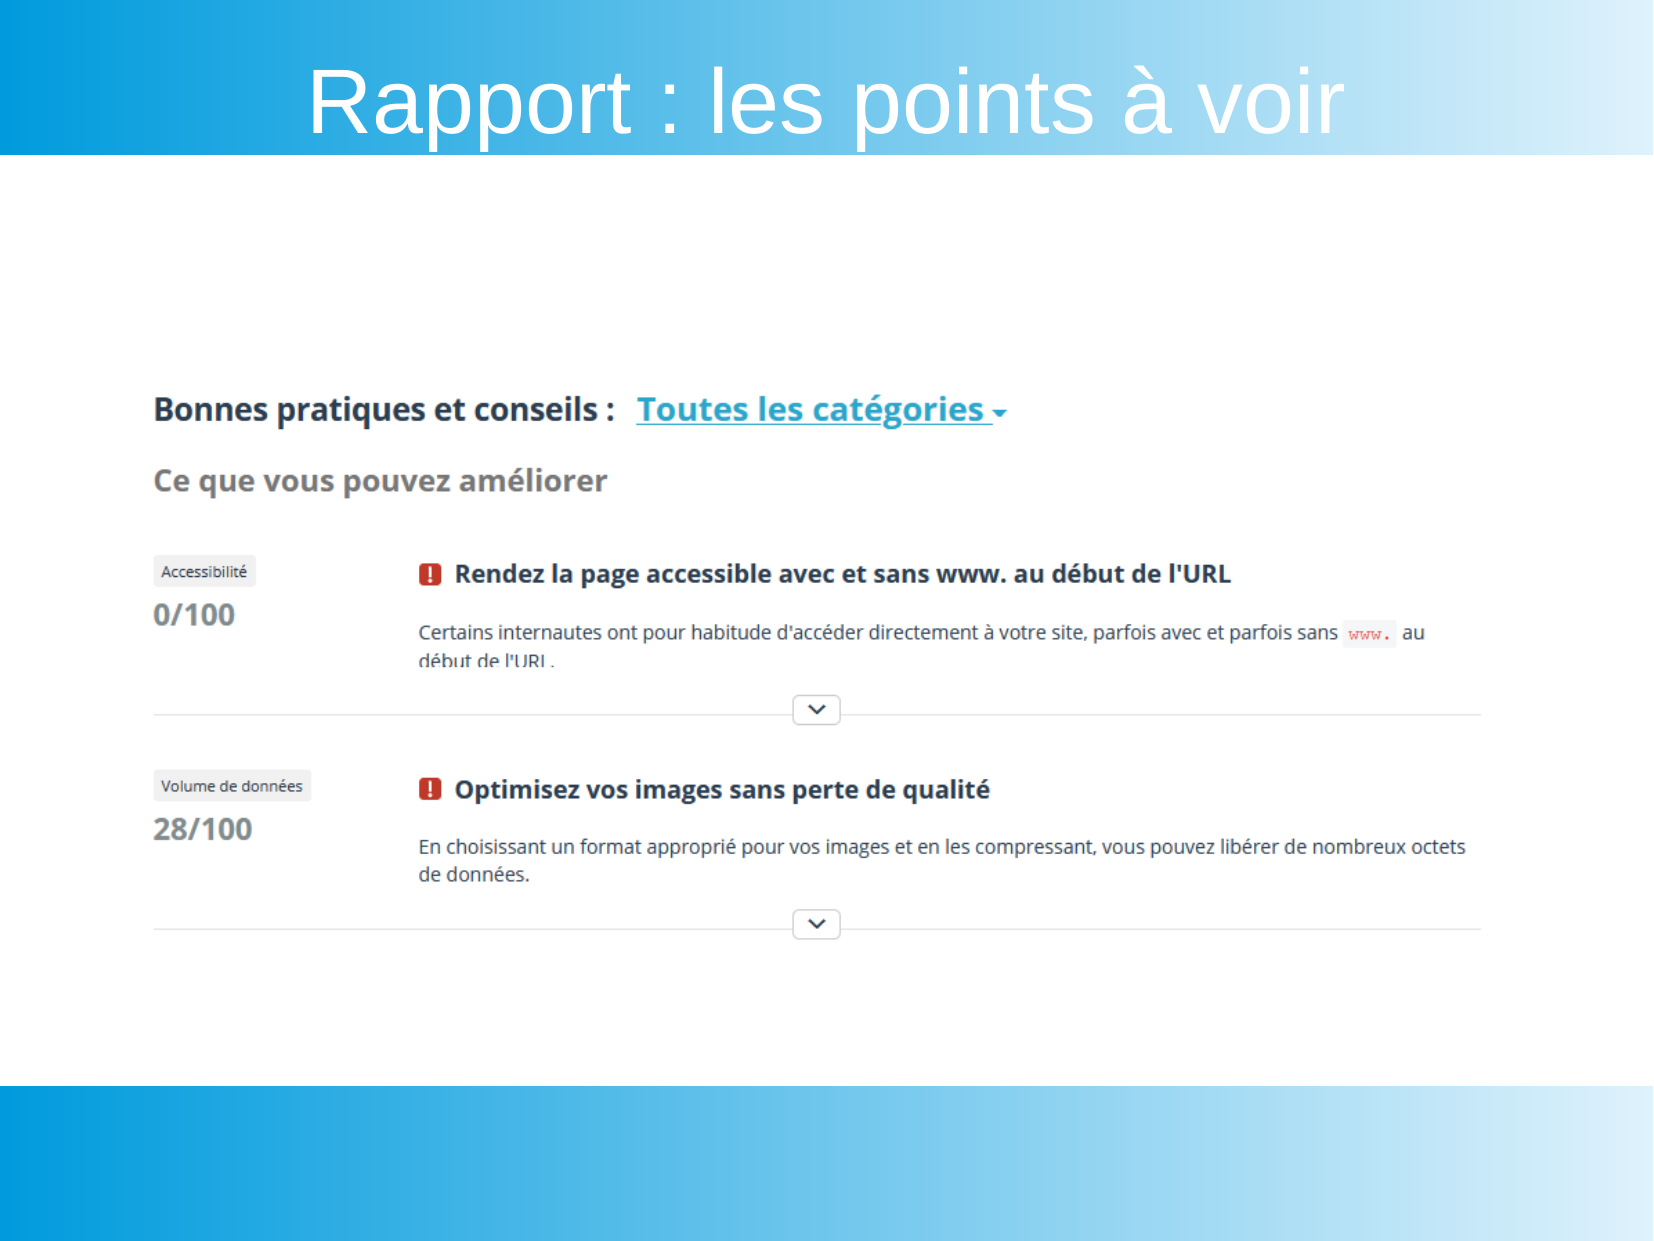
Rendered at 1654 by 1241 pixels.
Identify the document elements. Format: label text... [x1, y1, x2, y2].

picture [82, 345, 1571, 955]
title Rapport : les points à voir [82, 49, 1571, 155]
